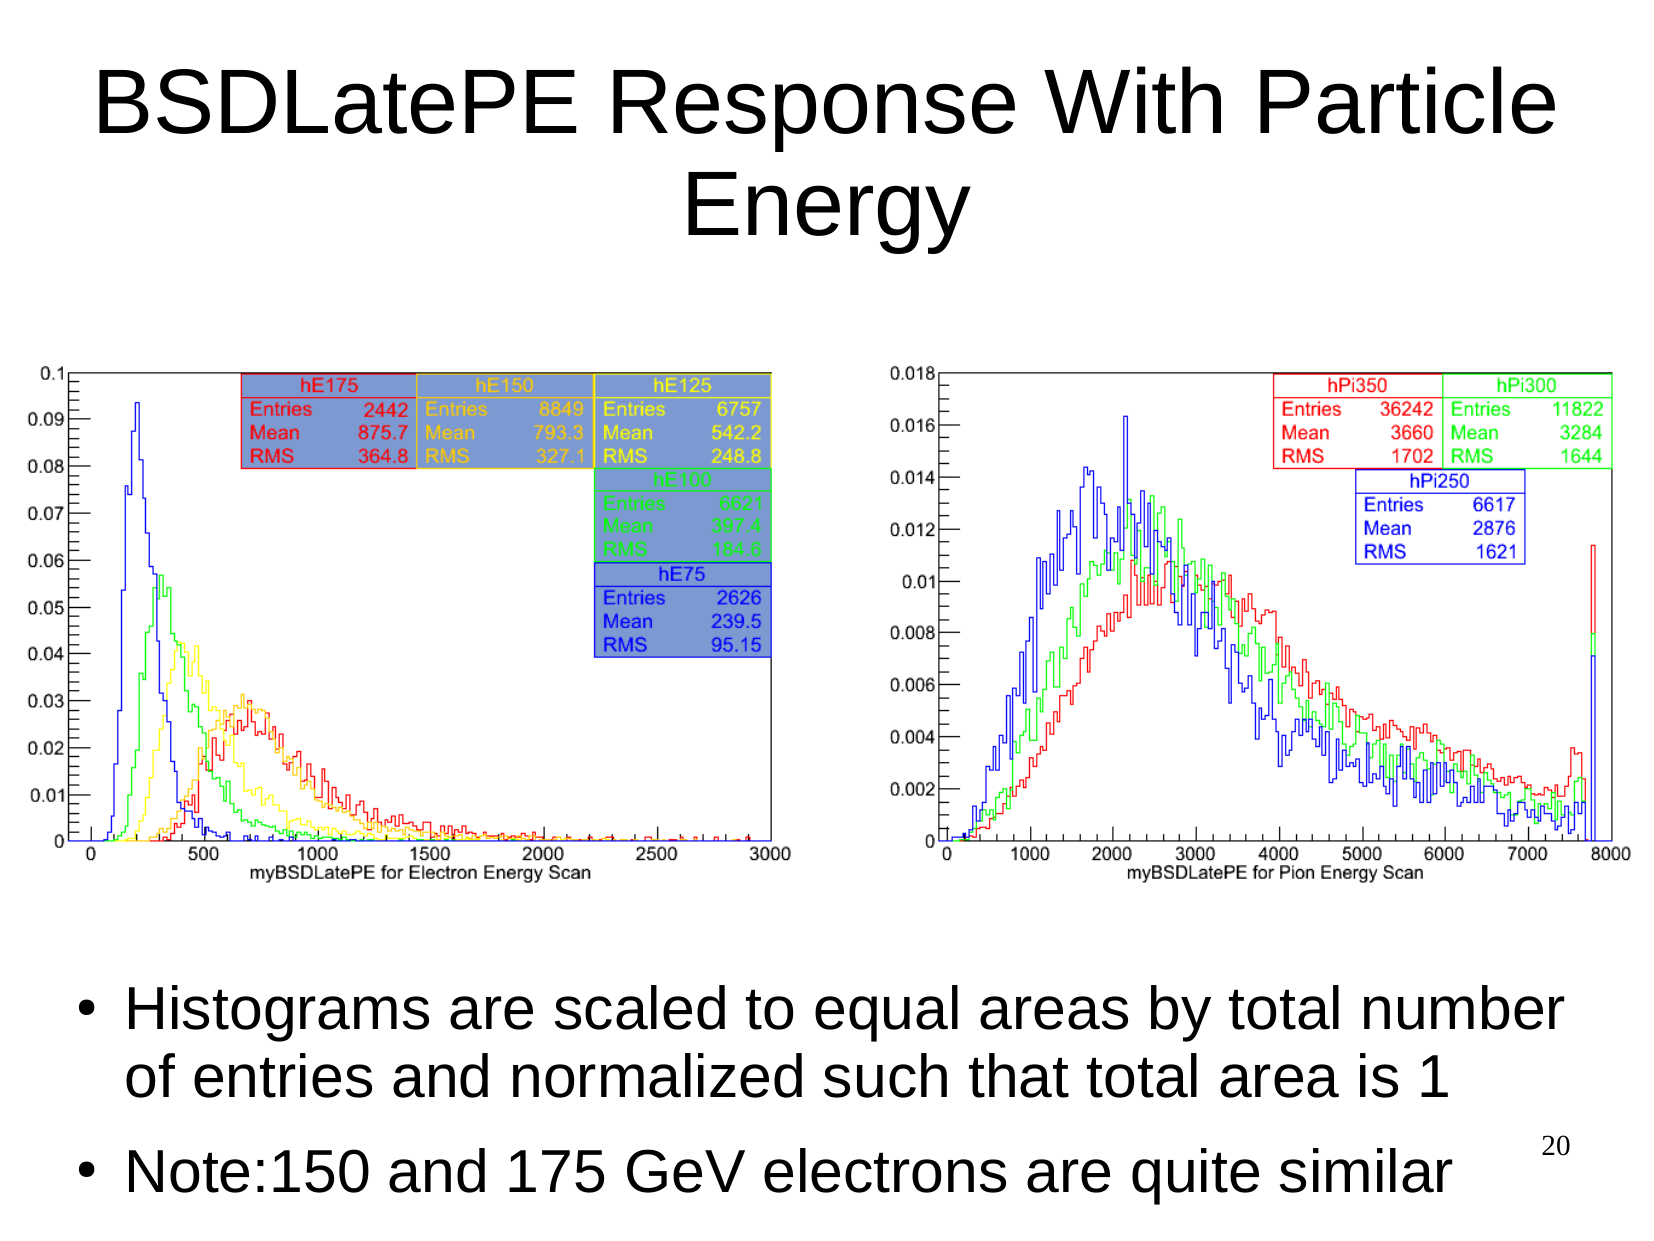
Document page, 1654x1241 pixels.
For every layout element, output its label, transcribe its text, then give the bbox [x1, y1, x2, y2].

list Histograms are scaled to equal areas by total number of entries and normalized such that total area is 1 Note:150 and 175 GeV electrons are quite similar [60, 975, 1576, 1241]
picture [0, 314, 1654, 901]
title BSDLatePE Response With Particle Energy [82, 49, 1571, 257]
